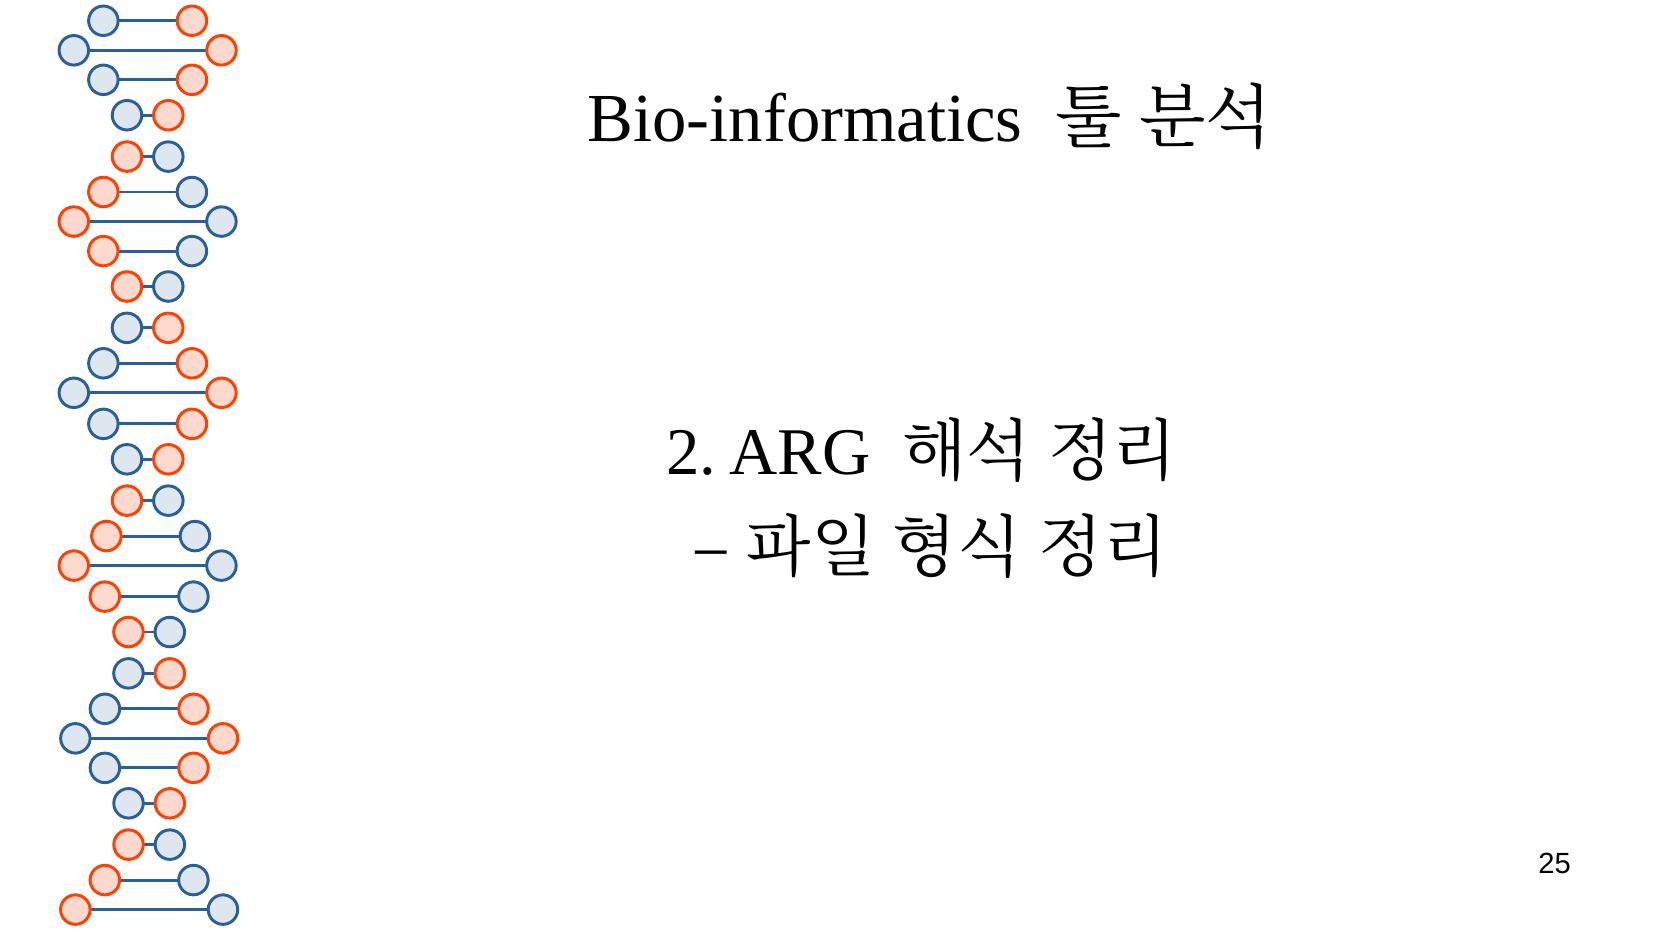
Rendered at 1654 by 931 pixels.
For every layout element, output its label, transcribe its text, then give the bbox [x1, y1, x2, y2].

title Bio-informatics 툴 분석 [265, 35, 1595, 189]
subtitle 2. ARG 해석 정리 – 파일 형식 정리 [265, 224, 1595, 764]
